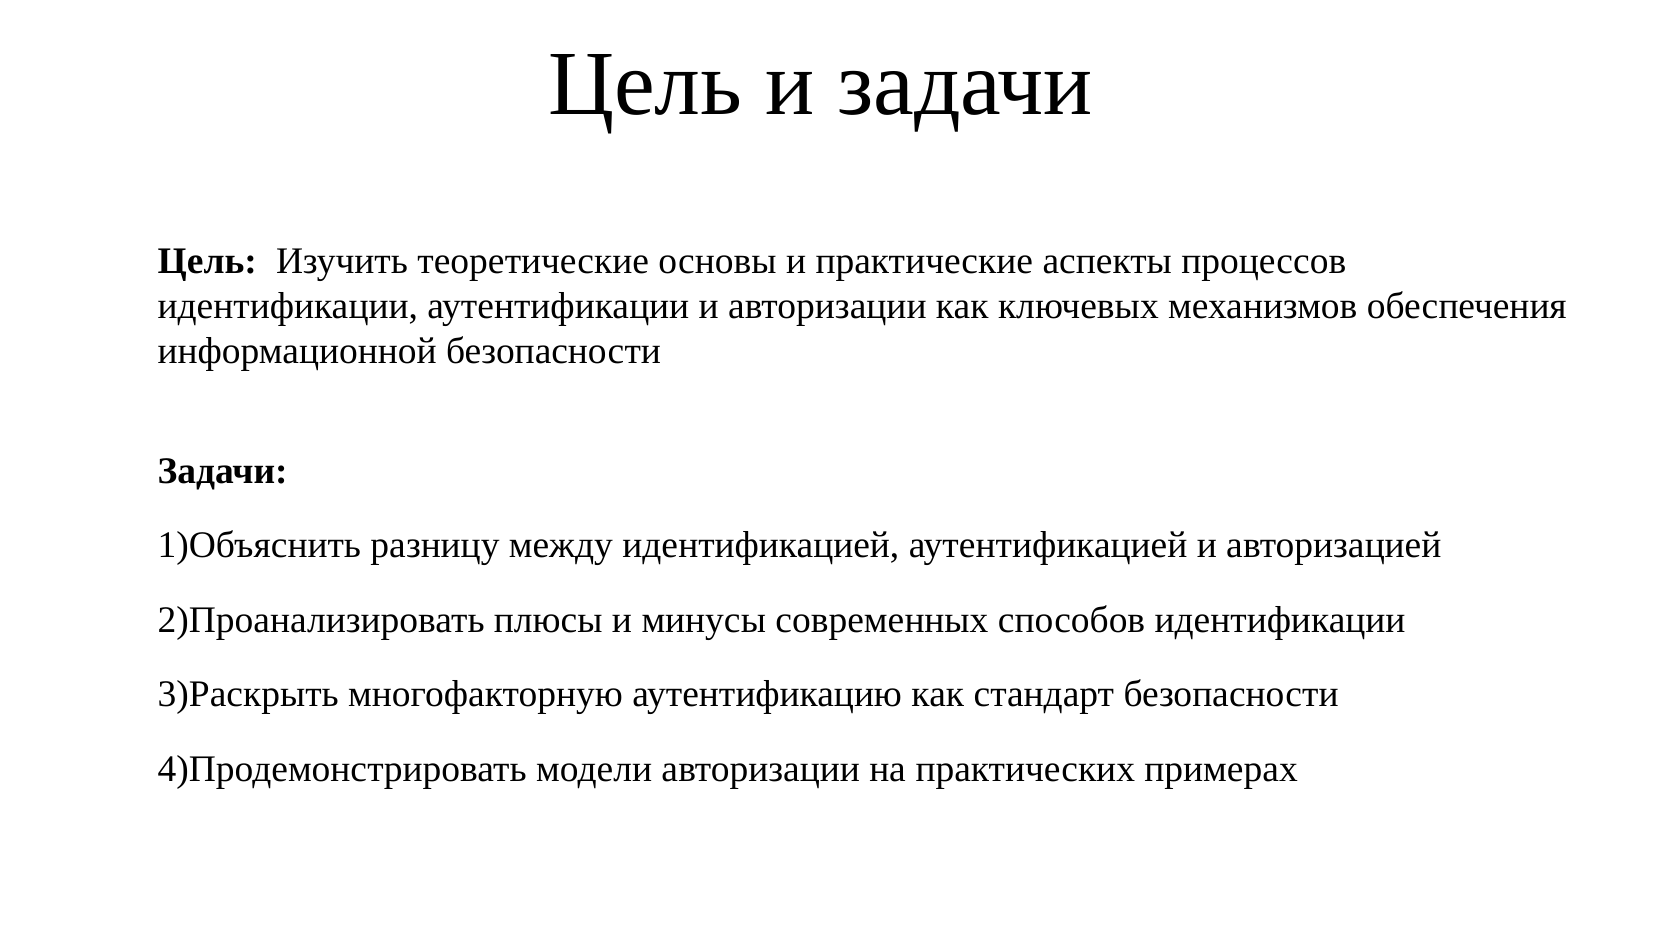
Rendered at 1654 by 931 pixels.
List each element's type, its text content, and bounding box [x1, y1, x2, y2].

text_box Цель и задачи [76, 0, 1565, 156]
text_box Цель: Изучить теоретические основы и практические аспекты процессов идентификации, аутентификации и авторизации как ключевых механизмов обеспечения информационной безопасности Задачи: 1)Объяснить разницу между идентификацией, аутентификацией и авторизацией 2)Проанализировать плюсы и минусы современных способов идентификации 3)Раскрыть многофакторную аутентификацию как стандарт безопасности 4)Продемонстрировать модели авторизации на практических примерах [82, 236, 1571, 776]
